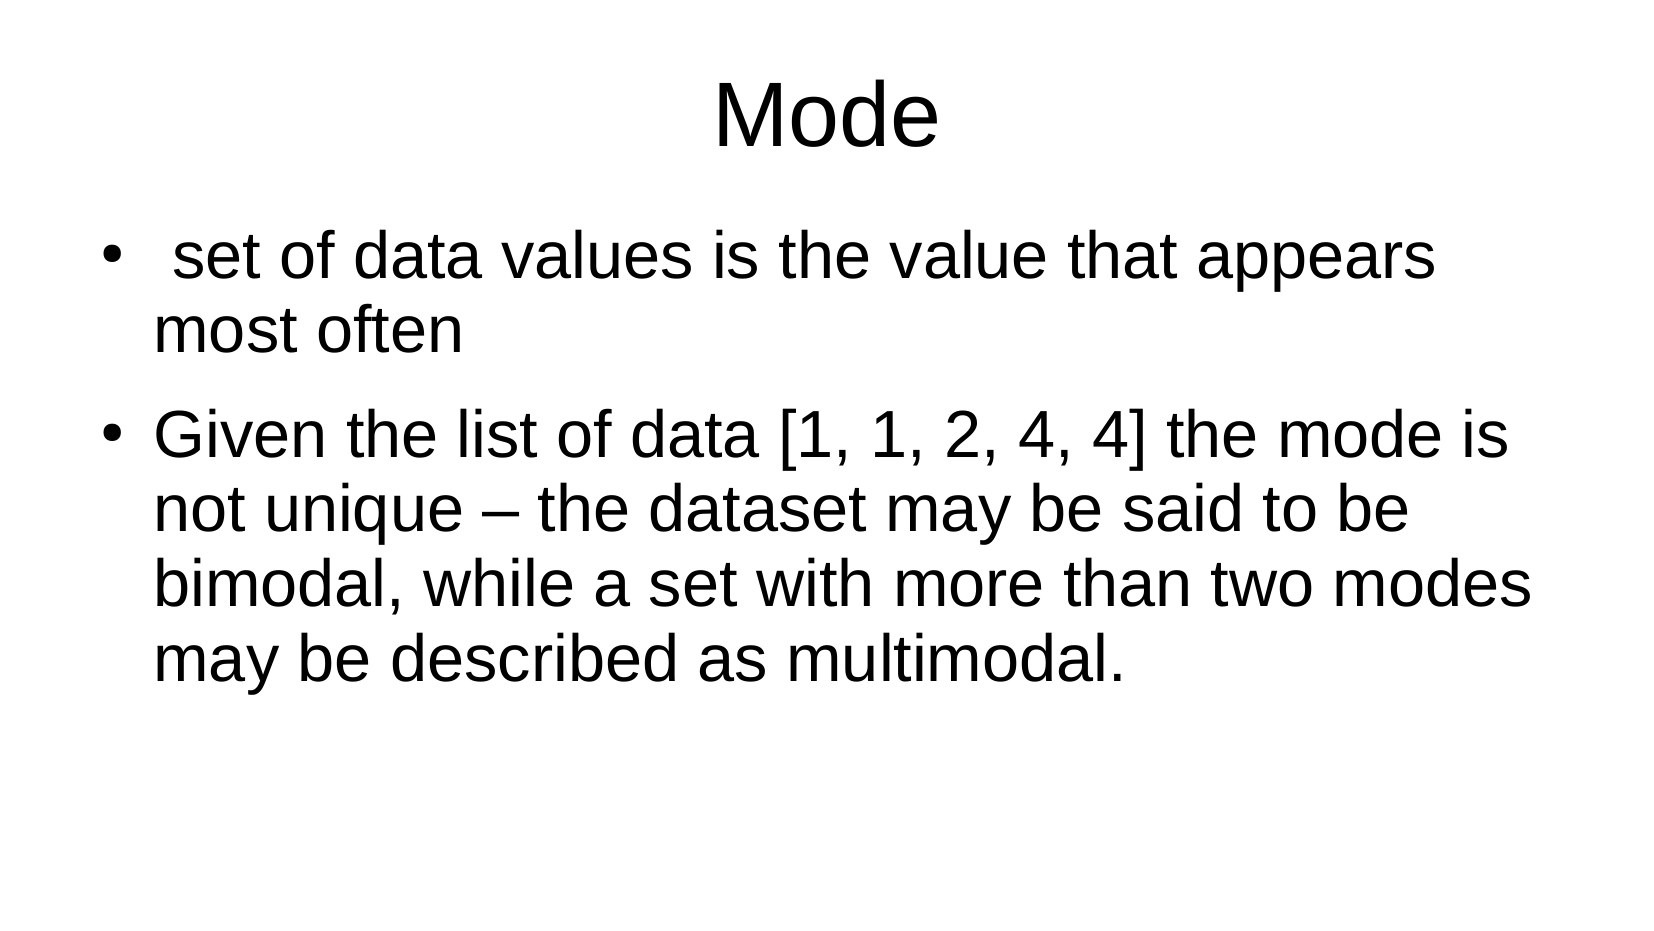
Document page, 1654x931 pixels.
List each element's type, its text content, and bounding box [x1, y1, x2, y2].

list set of data values is the value that appears most often Given the list of data [1, 1, 2, 4, 4] the mode is not unique – the dataset may be said to be bimodal, while a set with more than two modes may be described as multimodal. [82, 217, 1571, 758]
title Mode [82, 37, 1571, 193]
